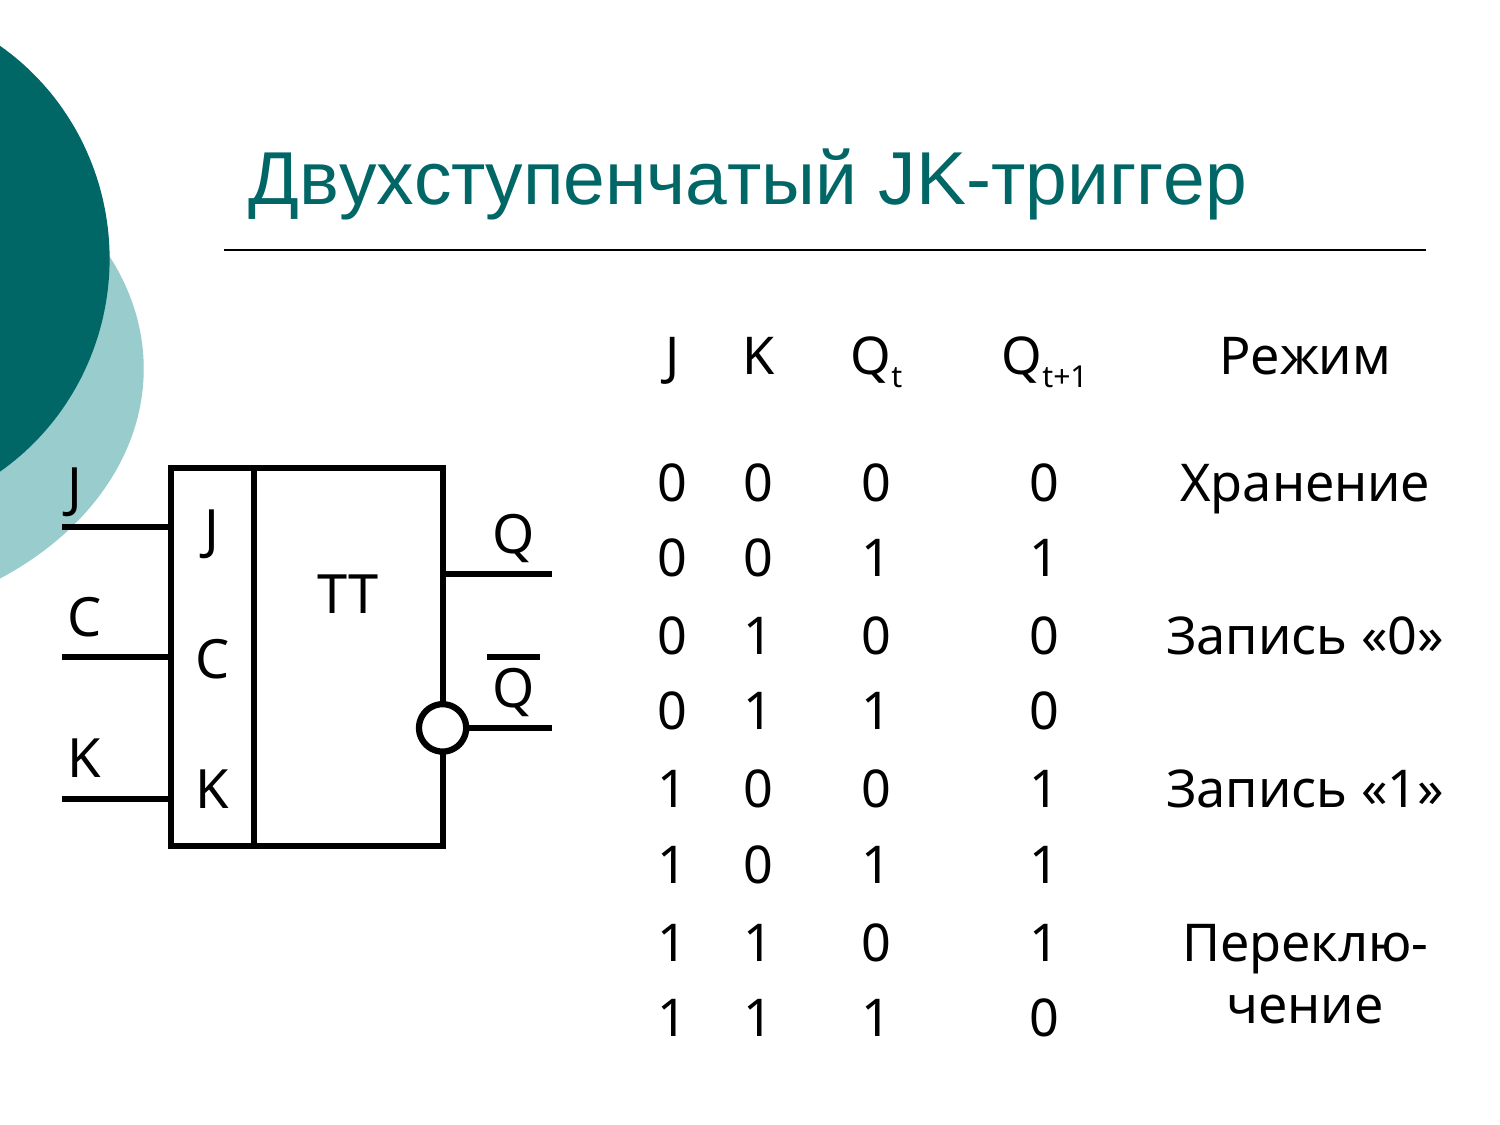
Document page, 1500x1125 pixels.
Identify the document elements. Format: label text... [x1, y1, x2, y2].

table_cell 0 1 [803, 902, 949, 1055]
table_header Qt+1 [949, 314, 1140, 441]
table_cell 1 1 [713, 902, 803, 1055]
table_cell 0 1 [949, 441, 1140, 595]
title Двухступенчатый JK-триггер [233, 58, 1416, 228]
table_cell 1 1 [632, 748, 713, 902]
table_cell Запись «0» [1140, 595, 1471, 748]
table_header Режим [1140, 314, 1471, 441]
table_cell 1 1 [632, 902, 713, 1055]
text_box [418, 704, 467, 752]
table_cell 0 1 [803, 595, 949, 748]
table_header Qt [803, 314, 949, 441]
table_cell Переклю-чение [1140, 902, 1471, 1055]
table_cell 0 1 [803, 748, 949, 902]
table_cell Запись «1» [1140, 748, 1471, 902]
table_cell 0 1 [803, 441, 949, 595]
table_cell 1 0 [949, 902, 1140, 1055]
table_cell Хранение [1140, 441, 1471, 595]
text_box J С K [170, 467, 254, 847]
text_box Q [478, 645, 585, 726]
text_box K [53, 716, 160, 797]
table_header J [632, 314, 713, 441]
table_cell 0 0 [949, 595, 1140, 748]
table_cell 0 0 [632, 441, 713, 595]
table_cell 0 0 [632, 595, 713, 748]
text_box С [53, 574, 160, 655]
text_box Q [478, 491, 585, 573]
table_cell 1 1 [949, 748, 1140, 902]
text_box TT [253, 467, 443, 846]
table_cell 0 0 [713, 441, 803, 595]
text_box J [53, 444, 160, 525]
table_cell 0 0 [713, 748, 803, 902]
table_cell 1 1 [713, 595, 803, 748]
table_header K [713, 314, 803, 441]
